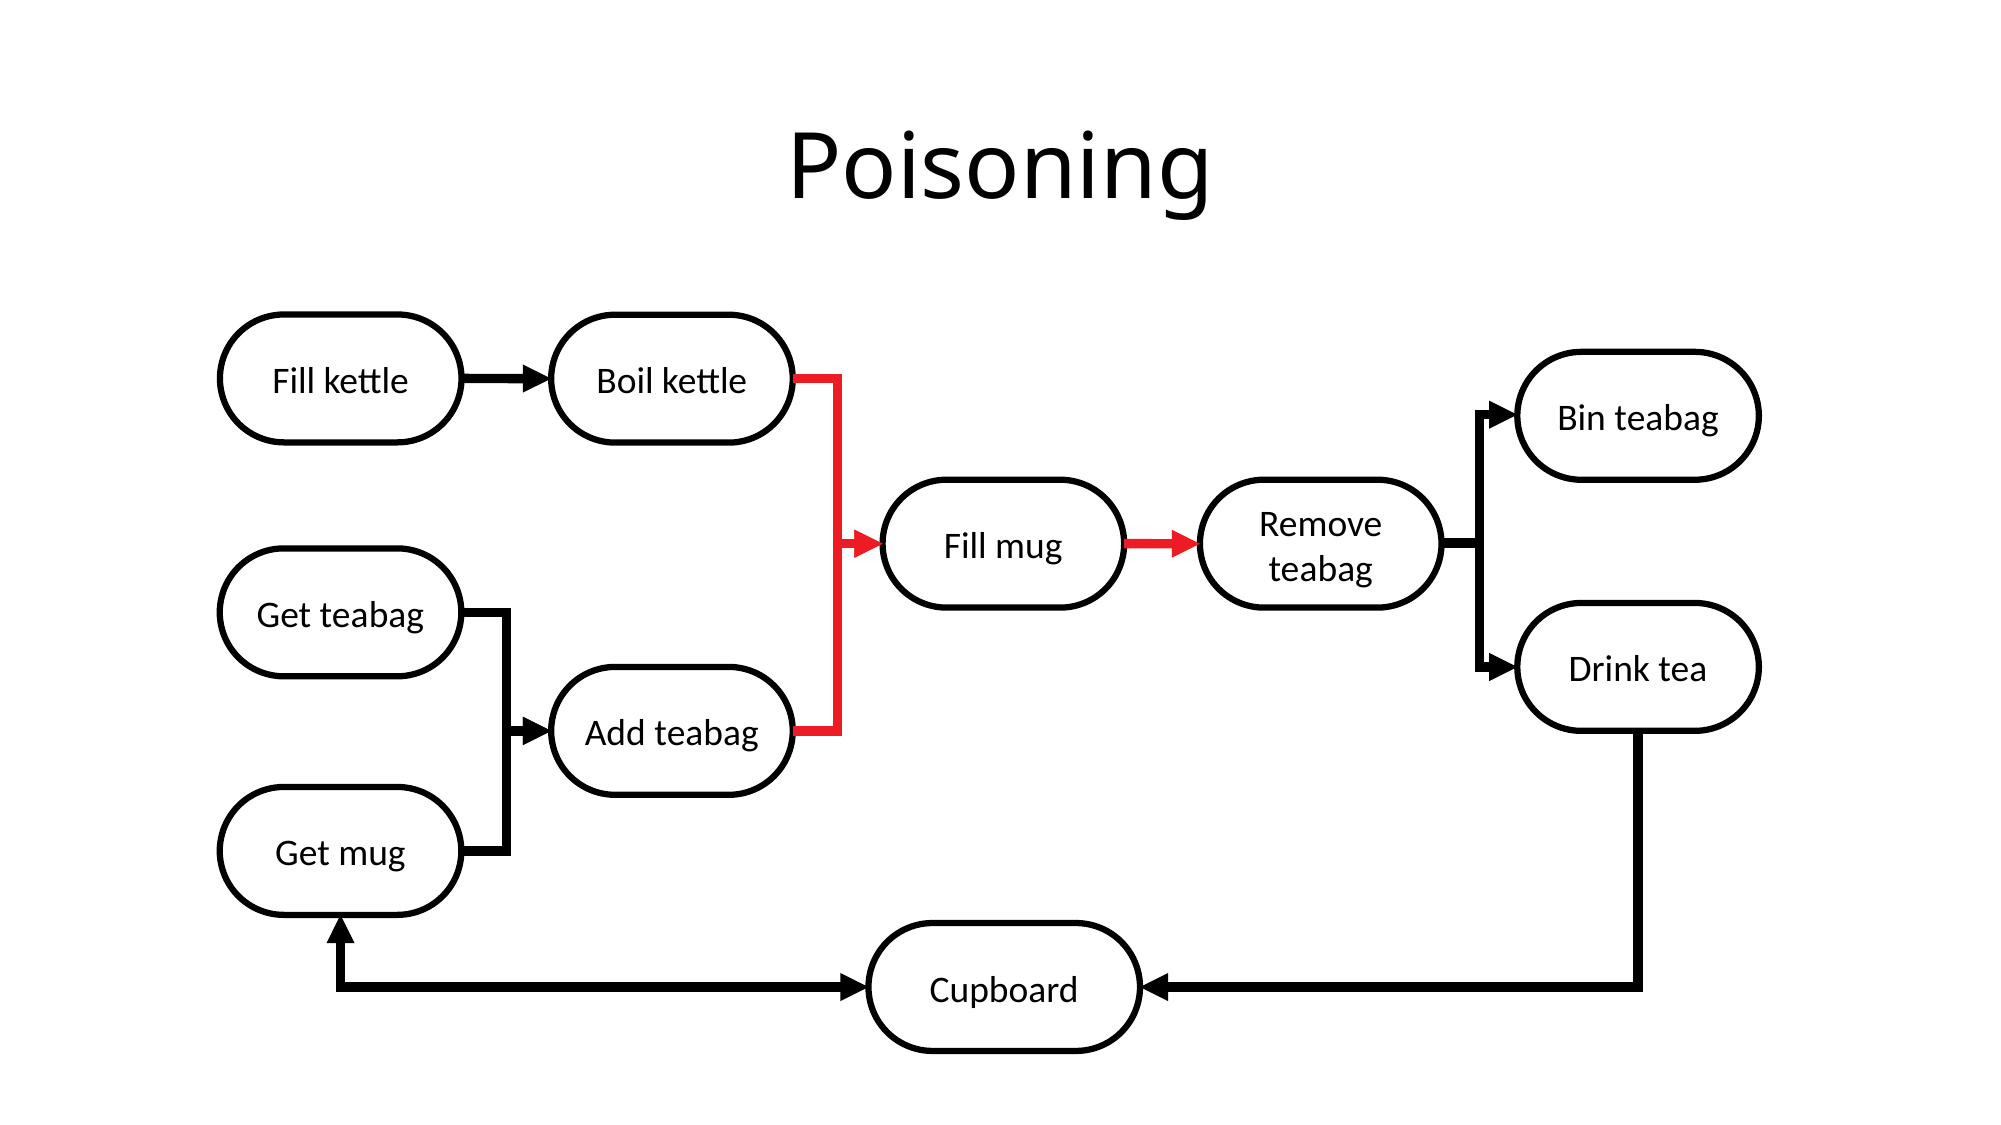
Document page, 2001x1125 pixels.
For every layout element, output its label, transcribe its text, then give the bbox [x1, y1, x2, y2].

text_box Remove teabag [1199, 479, 1442, 608]
title Poisoning [137, 59, 1863, 278]
text_box Fill mug [882, 479, 1124, 608]
text_box Get teabag [219, 548, 462, 677]
text_box Drink tea [1517, 602, 1759, 731]
text_box Fill kettle [219, 314, 462, 443]
text_box Boil kettle [551, 314, 793, 443]
text_box Cupboard [868, 923, 1141, 1051]
text_box Get mug [219, 786, 462, 915]
text_box Add teabag [551, 666, 793, 795]
text_box Bin teabag [1517, 351, 1759, 480]
